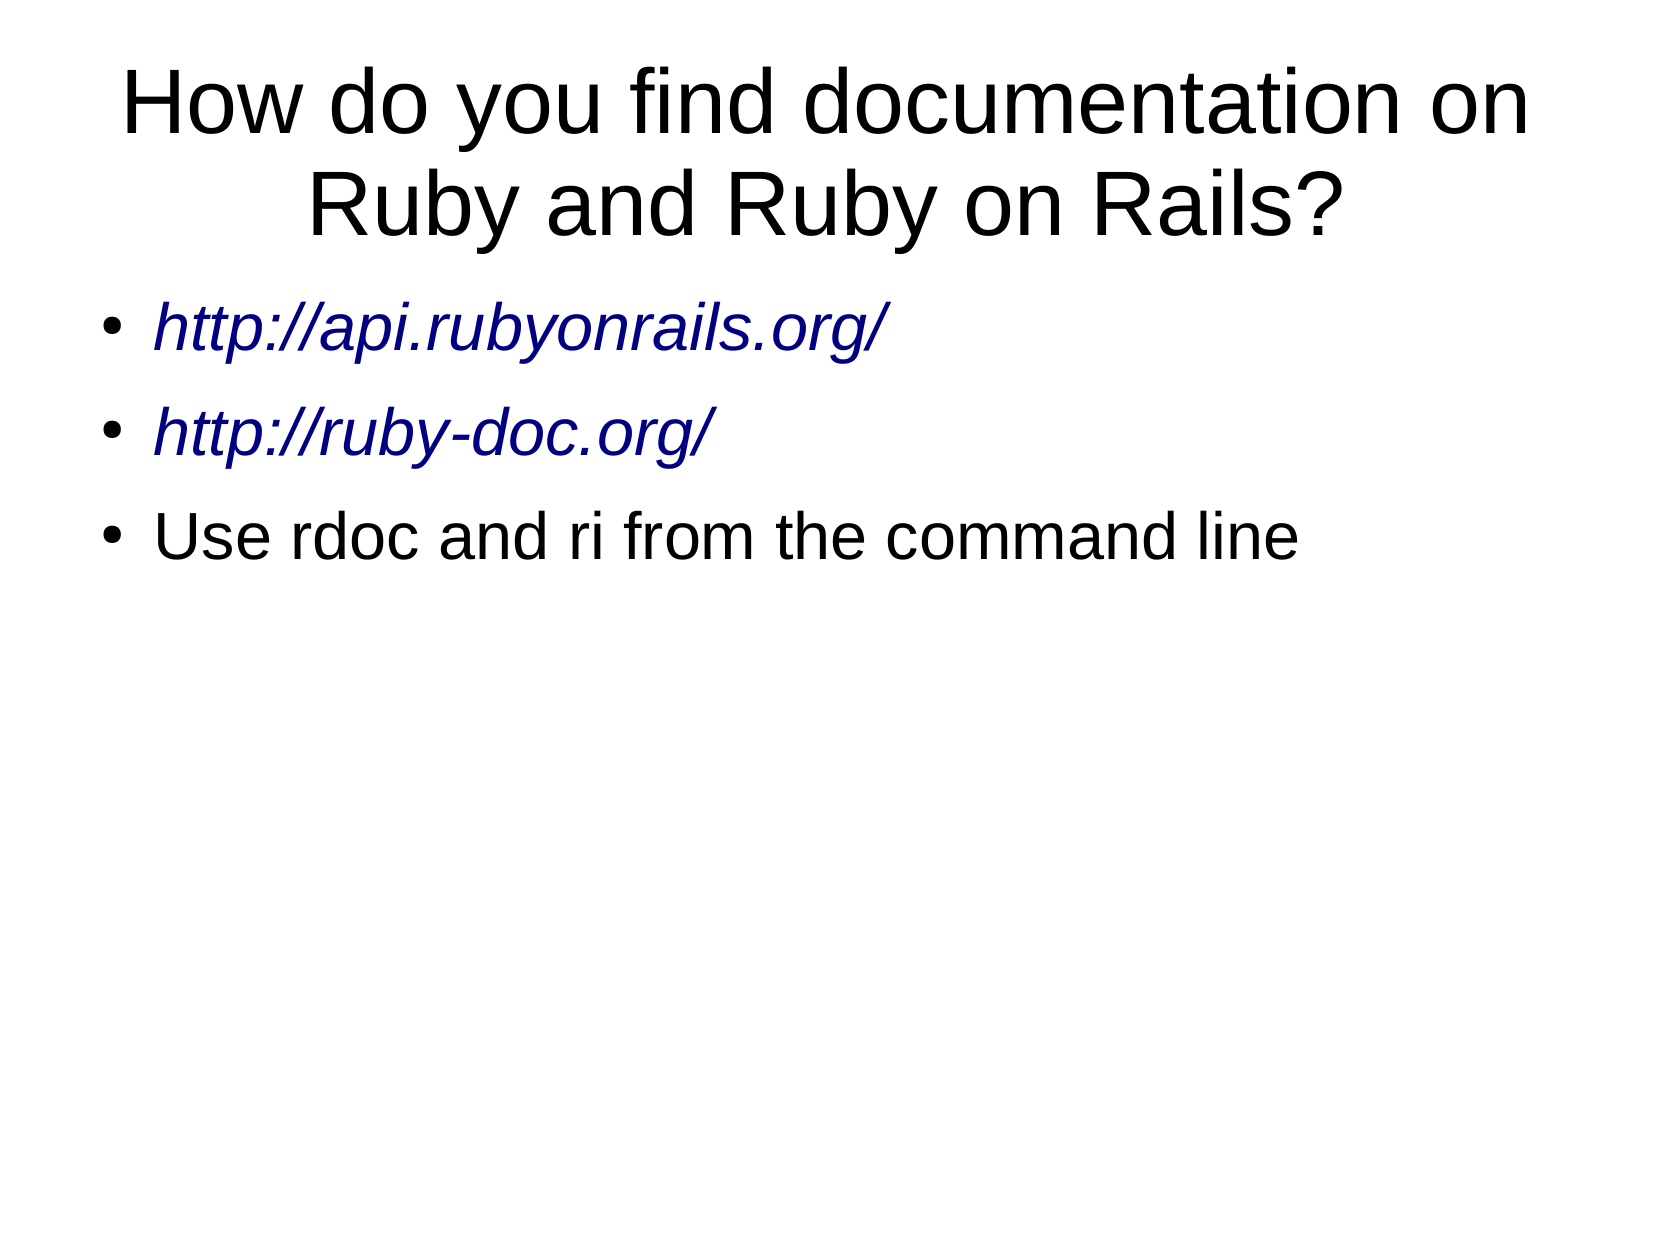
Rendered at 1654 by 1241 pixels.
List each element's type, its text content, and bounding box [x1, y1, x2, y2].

title How do you find documentation on Ruby and Ruby on Rails? [82, 49, 1571, 257]
list http://api.rubyonrails.org/ http://ruby-doc.org/ Use rdoc and ri from the command line [82, 290, 1538, 1010]
